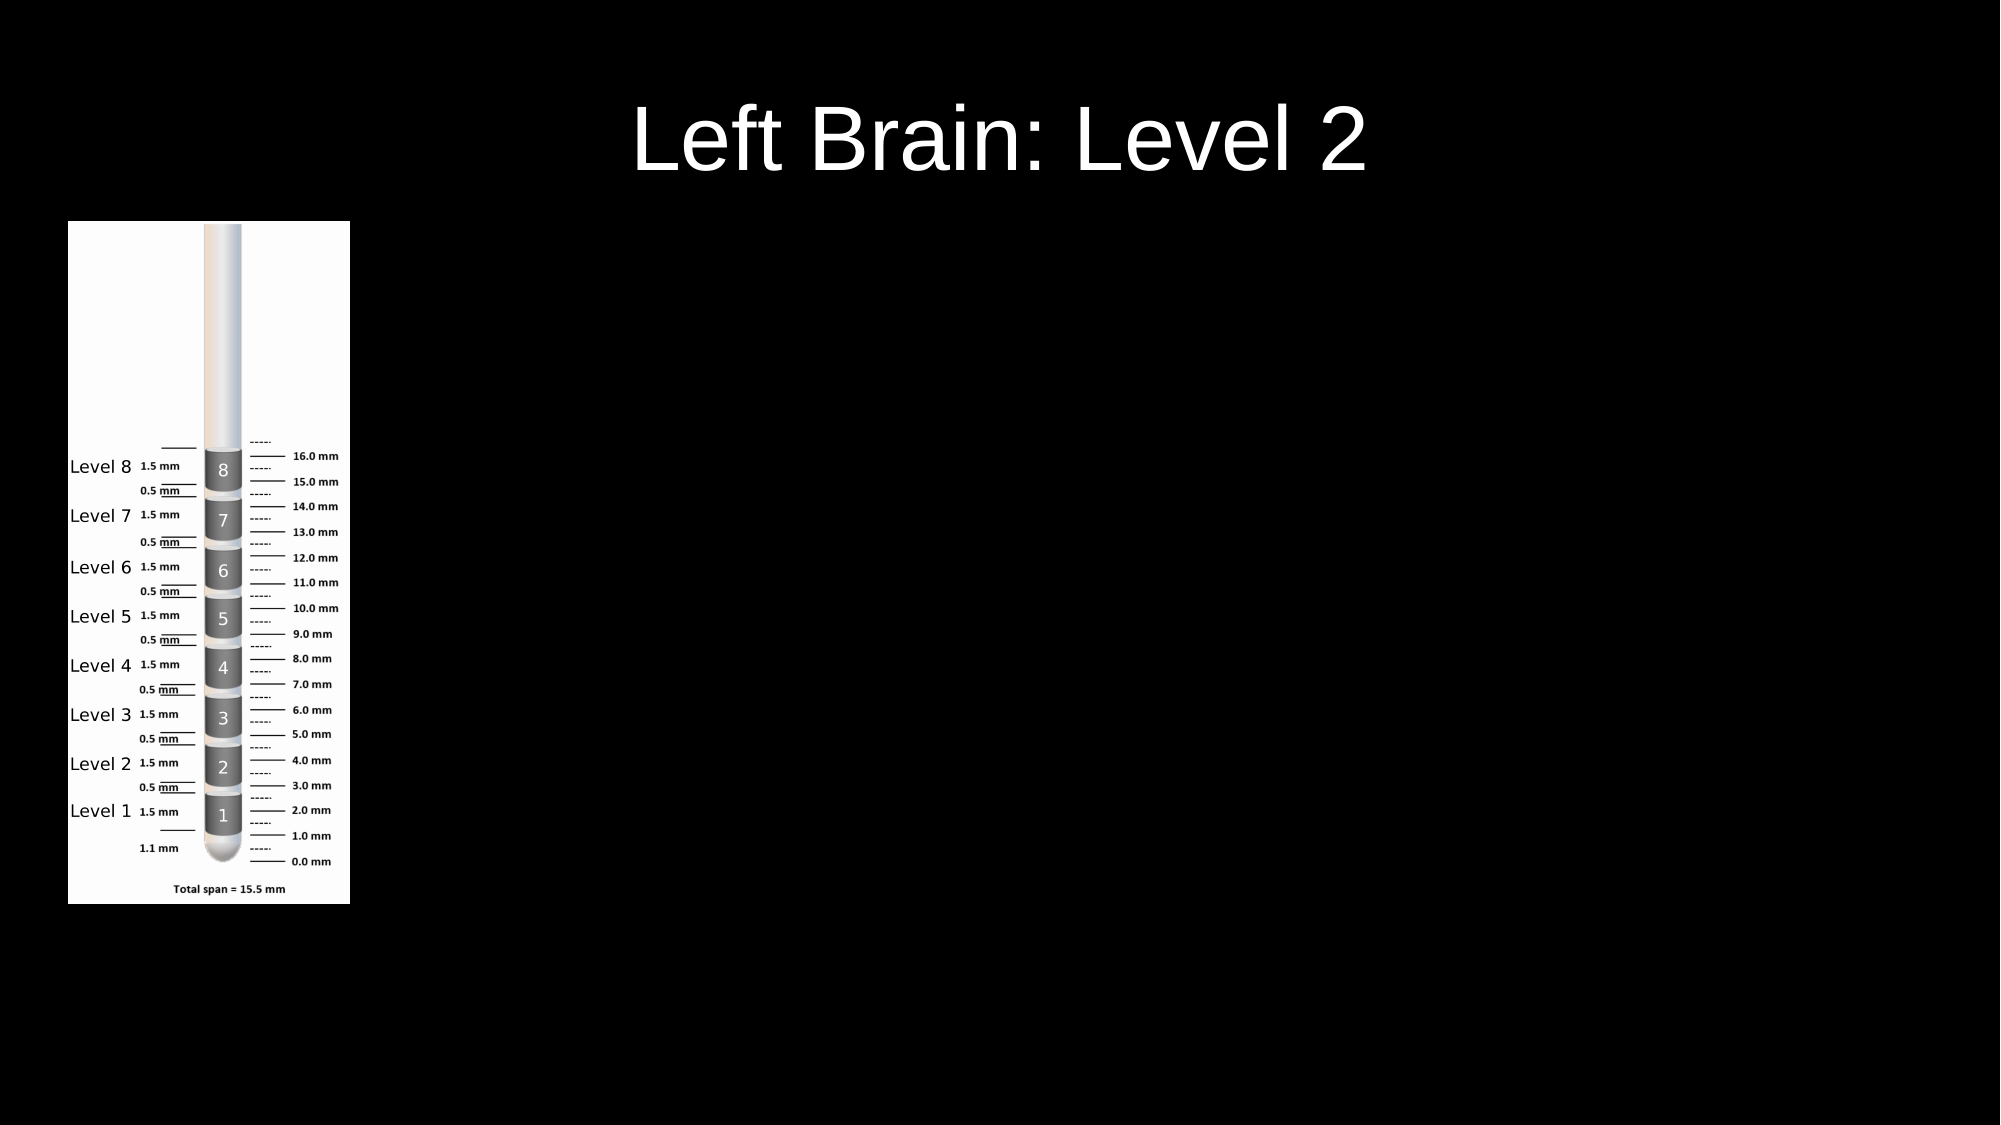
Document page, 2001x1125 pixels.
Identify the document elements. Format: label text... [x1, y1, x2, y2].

picture [68, 221, 350, 904]
title Left Brain: Level 2 [99, 44, 1900, 233]
